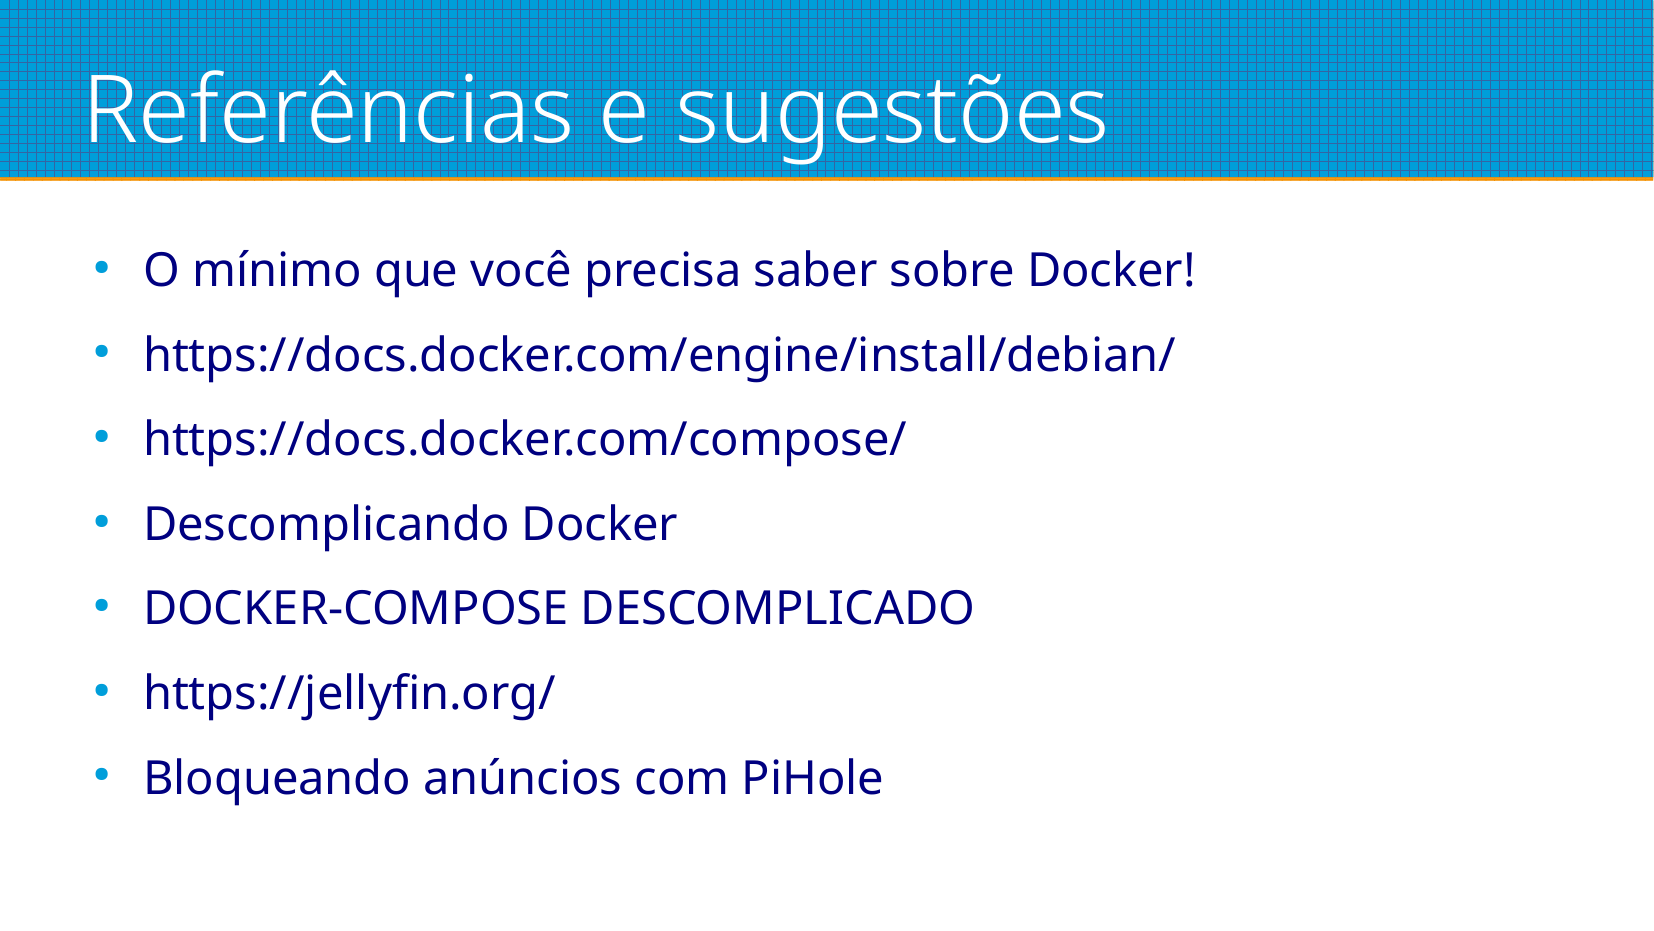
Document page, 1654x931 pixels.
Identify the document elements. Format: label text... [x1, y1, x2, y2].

list O mínimo que você precisa saber sobre Docker! https://docs.docker.com/engine/install/debian/ https://docs.docker.com/compose/ Descomplicando Docker DOCKER-COMPOSE DESCOMPLICADO https://jellyfin.org/ Bloqueando anúncios com PiHole [76, 236, 1557, 811]
title Referências e sugestões [82, 14, 1571, 171]
